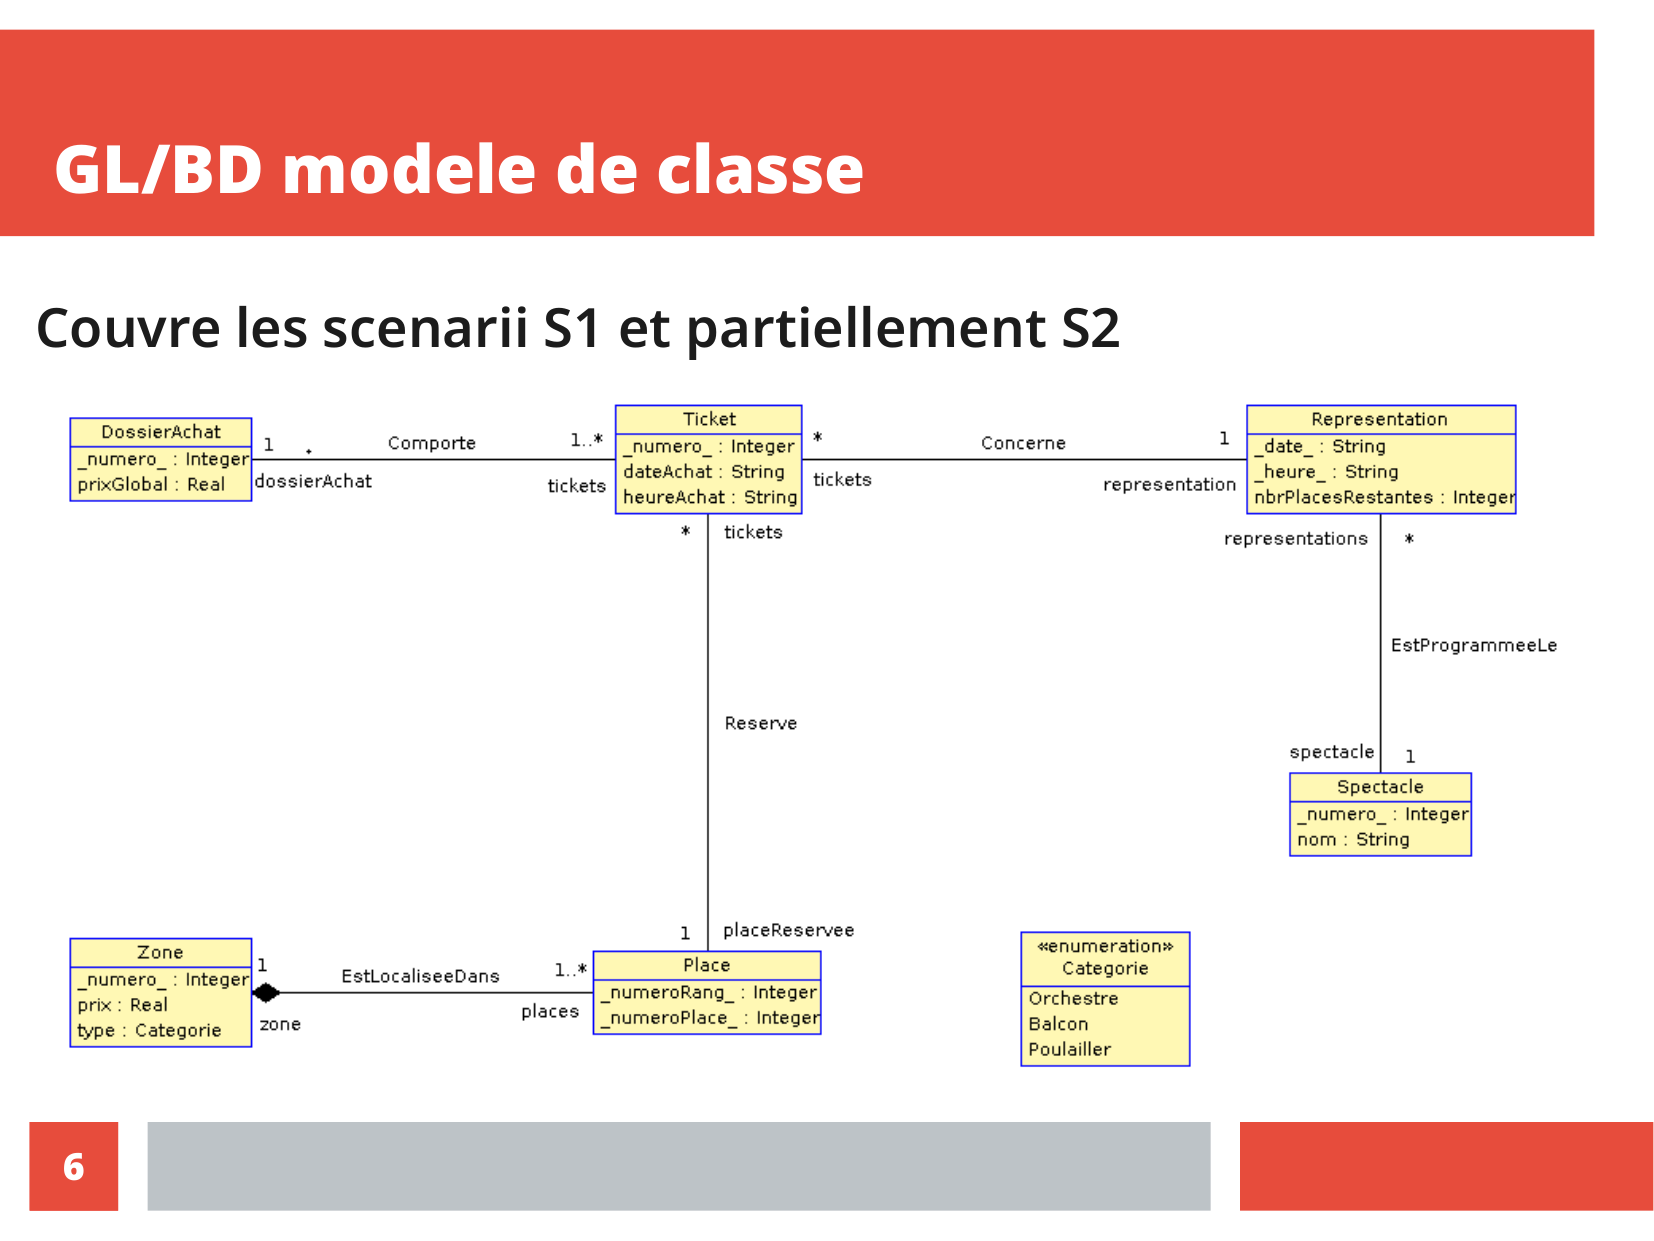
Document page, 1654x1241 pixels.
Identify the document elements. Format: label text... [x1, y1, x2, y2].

list Couvre les scenarii S1 et partiellement S2 [35, 289, 1571, 1093]
title GL/BD modele de classe [53, 64, 1589, 213]
picture [65, 389, 1571, 1075]
